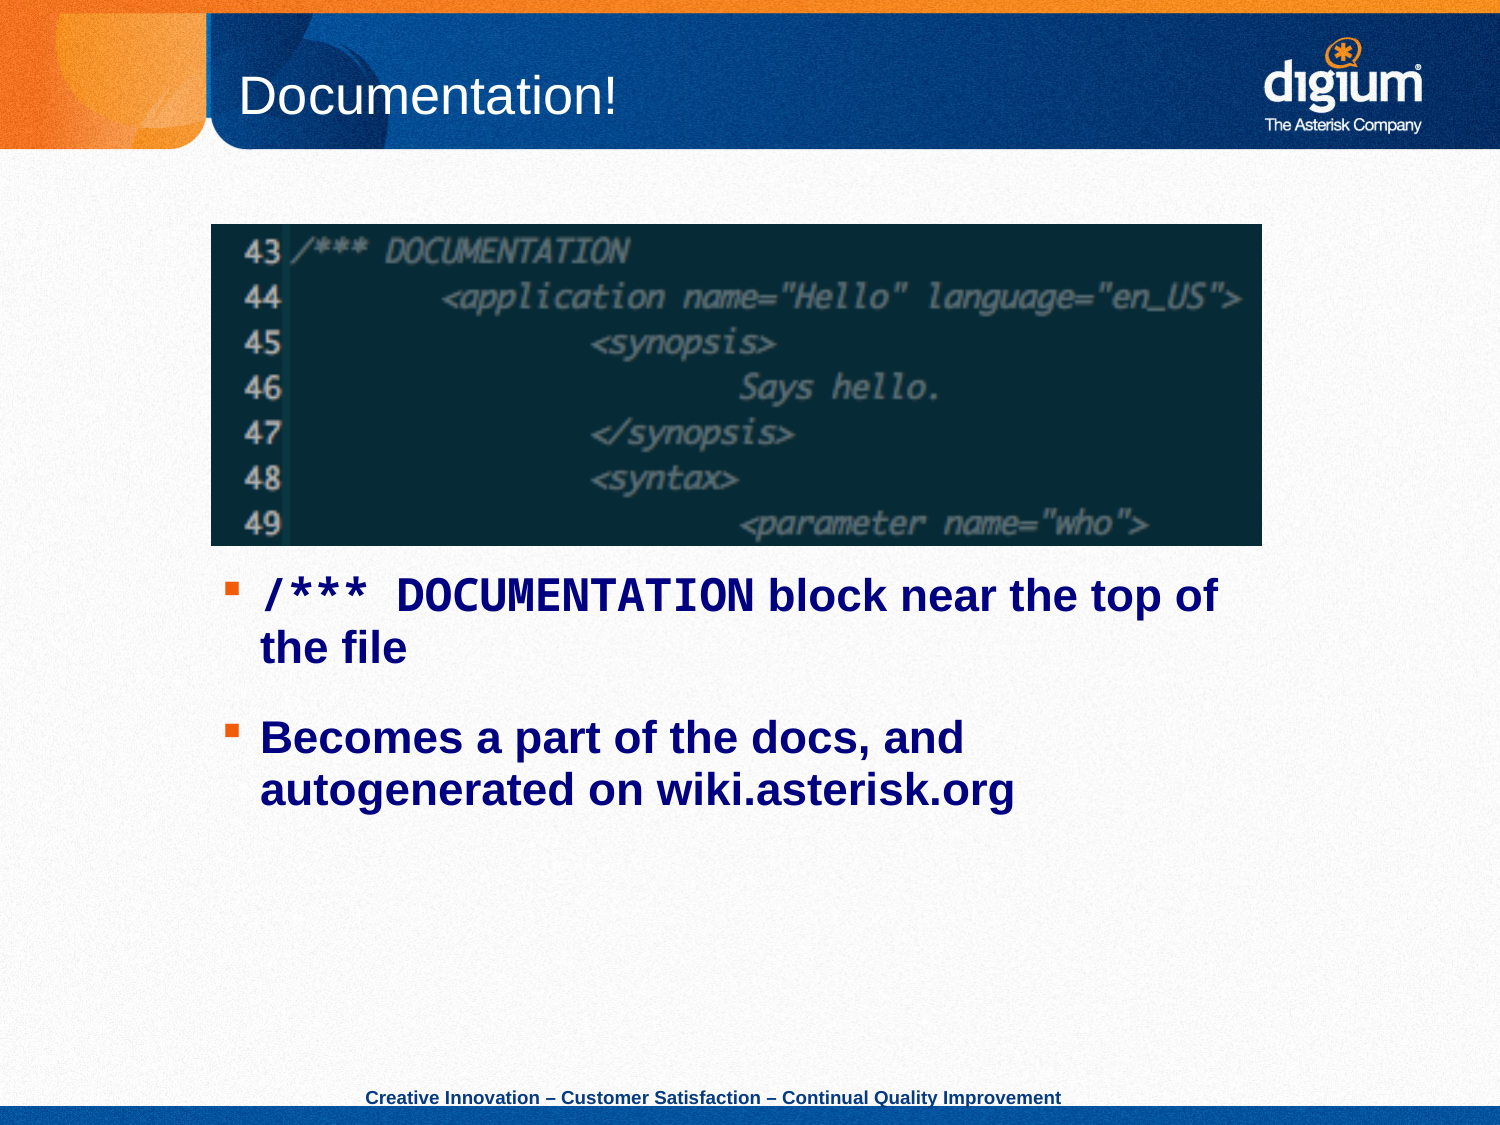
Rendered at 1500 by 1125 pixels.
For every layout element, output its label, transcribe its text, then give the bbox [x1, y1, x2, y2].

picture [0, 0, 1500, 1125]
title Documentation! [238, 27, 1243, 127]
list /*** DOCUMENTATION block near the top of the file Becomes a part of the docs, and autogenerated on wiki.asterisk.org [206, 562, 1301, 877]
